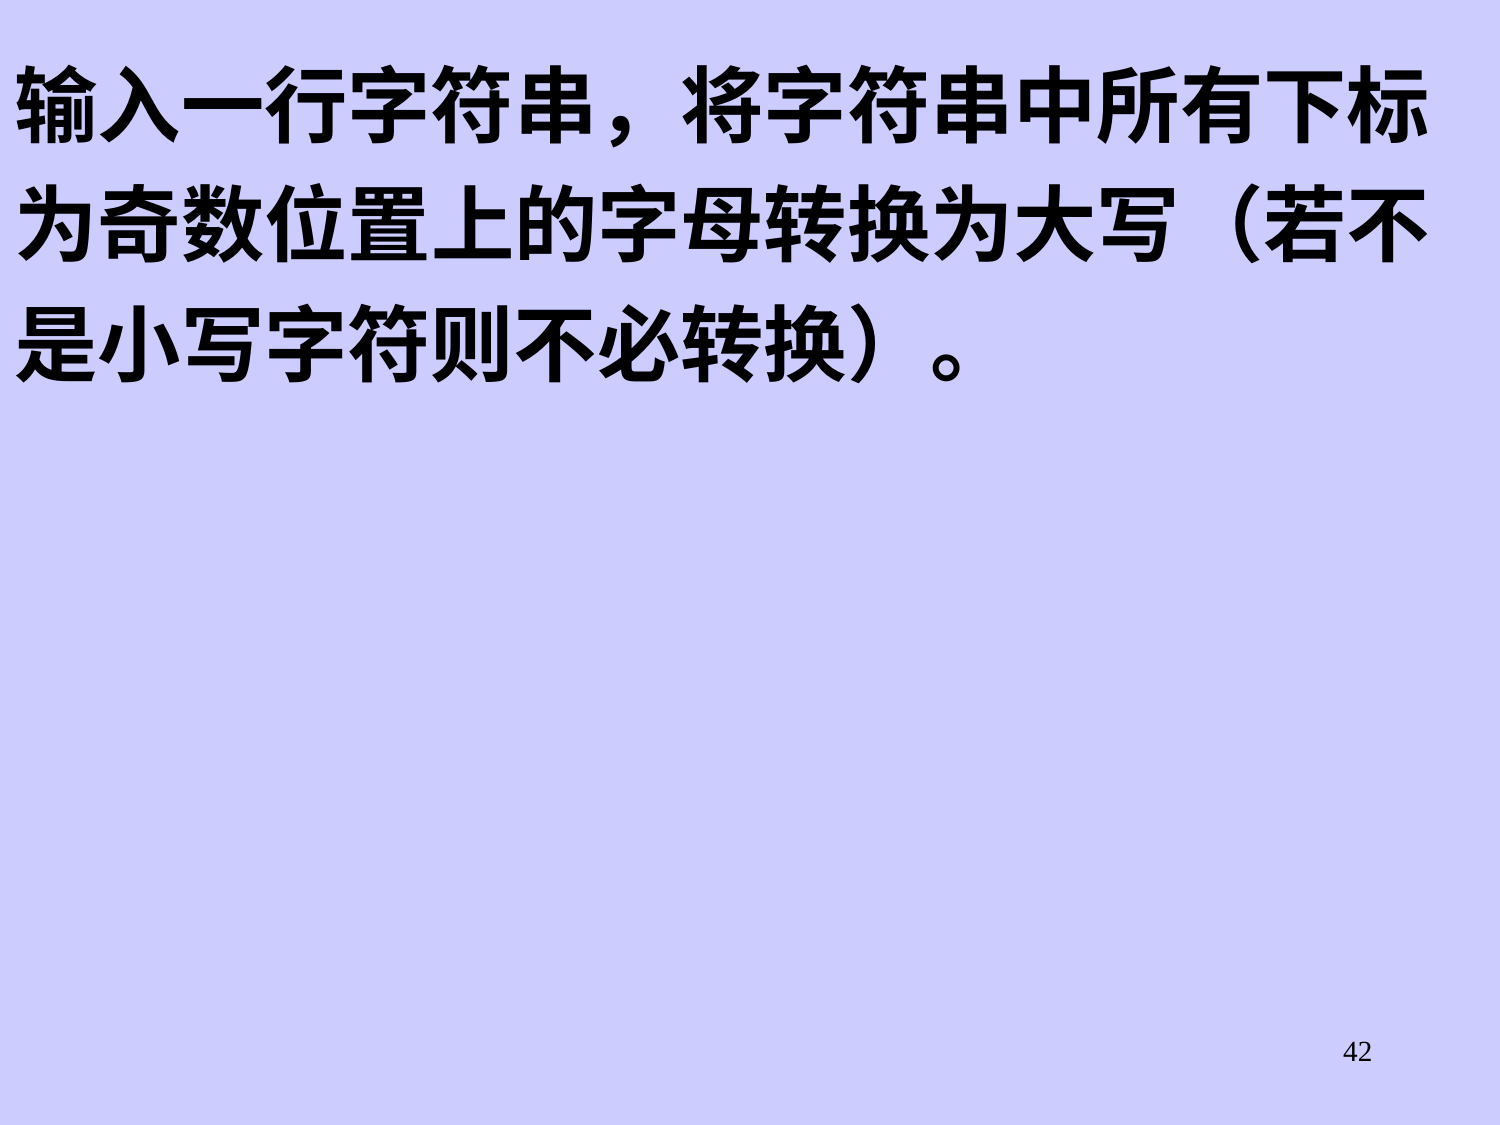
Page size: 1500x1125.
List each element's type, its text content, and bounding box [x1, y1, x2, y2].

text_box 输入一行字符串，将字符串中所有下标为奇数位置上的字母转换为大写（若不是小写字符则不必转换）。 [0, 24, 1500, 401]
text_box <编号> [1074, 1025, 1388, 1101]
